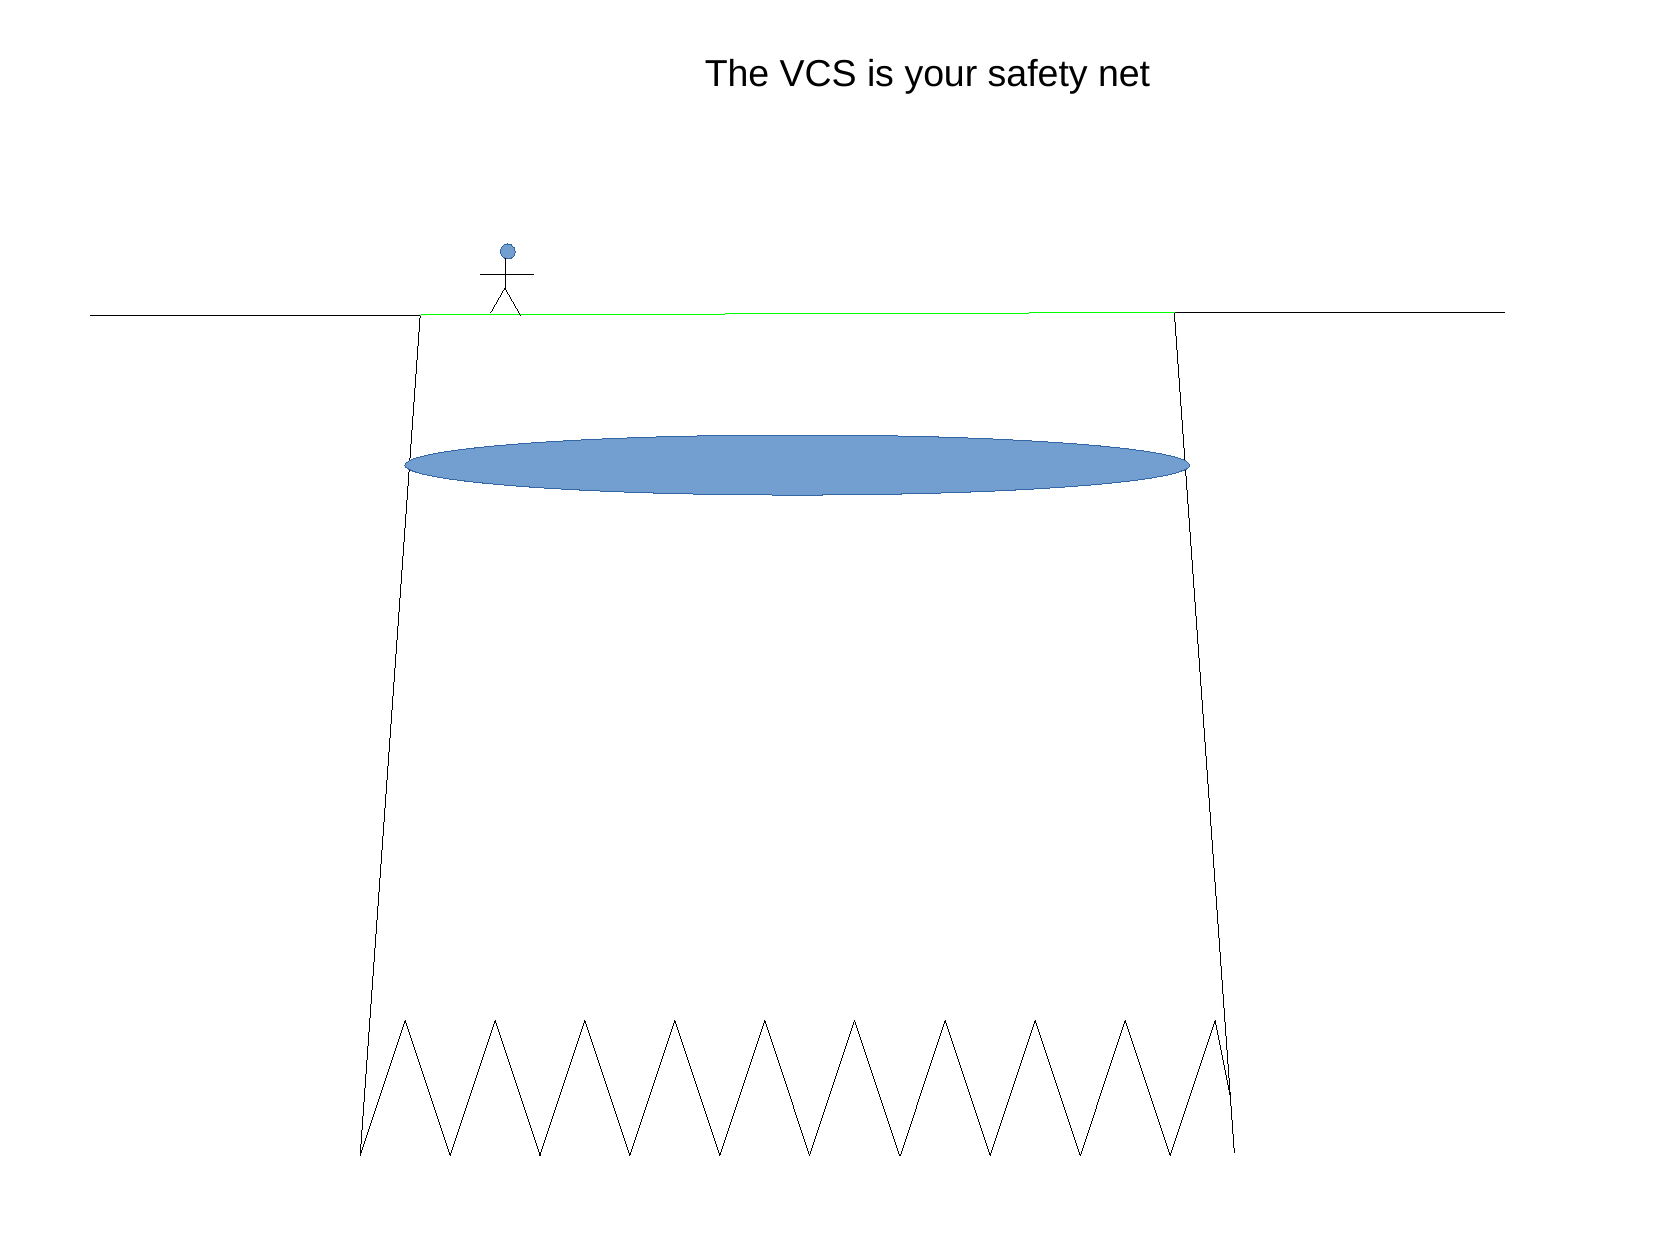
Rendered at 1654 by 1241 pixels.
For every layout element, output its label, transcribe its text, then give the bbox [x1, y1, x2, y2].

text_box The VCS is your safety net [690, 45, 1426, 102]
text_box [500, 243, 516, 259]
text_box [404, 435, 1190, 496]
